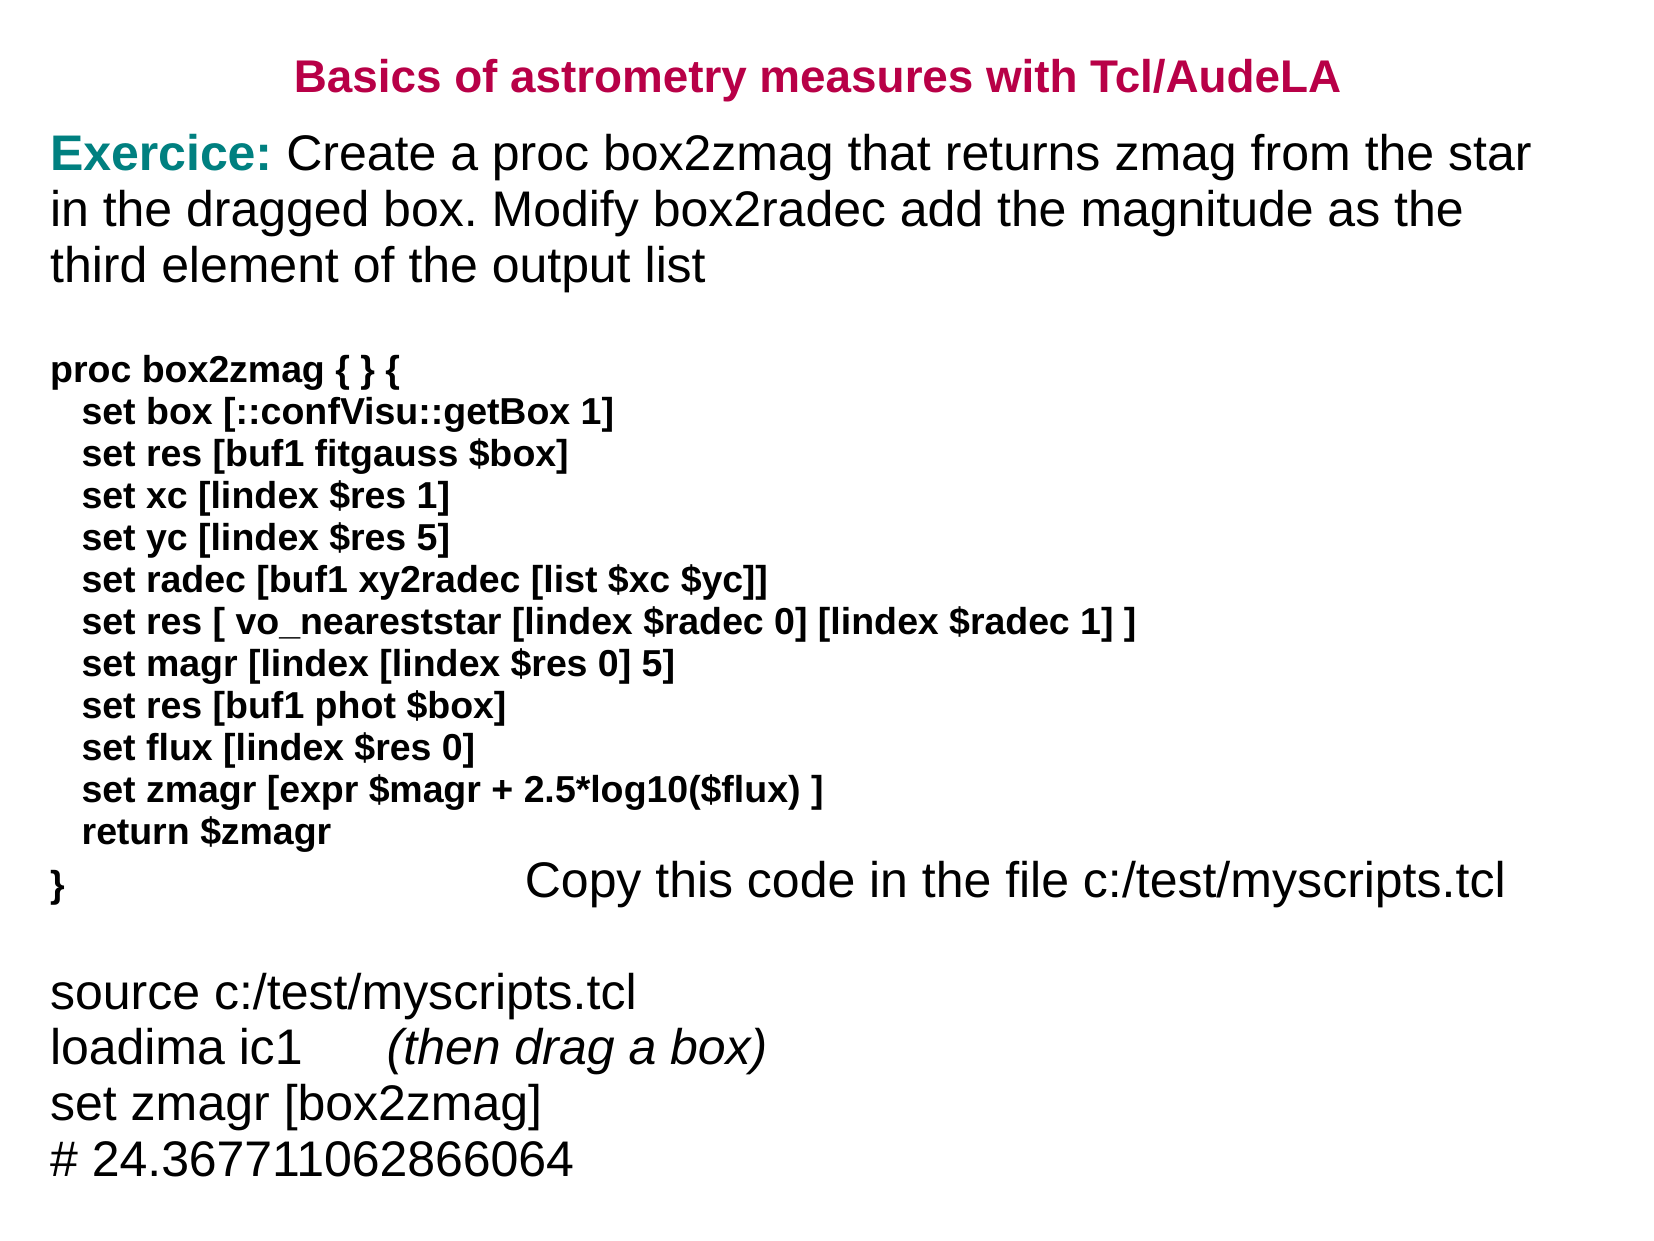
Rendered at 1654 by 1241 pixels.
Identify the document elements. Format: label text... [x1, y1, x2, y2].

text_box Basics of astrometry measures with Tcl/AudeLA [279, 43, 1357, 111]
text_box Exercice: Create a proc box2zmag that returns zmag from the star in the dragged box. Modify box2radec add the magnitude as the third element of the output list proc box2zmag { } { set box [::confVisu::getBox 1] set res [buf1 fitgauss $box] set xc [lindex $res 1] set yc [lindex $res 5] set radec [buf1 xy2radec [list $xc $yc]] set res [ vo_neareststar [lindex $radec 0] [lindex $radec 1] ] set magr [lindex [lindex $res 0] 5] set res [buf1 phot $box] set flux [lindex $res 0] set zmagr [expr $magr + 2.5*log10($flux) ] return $zmagr } Copy this code in the file c:/test/myscripts.tcl source c:/test/myscripts.tcl loadima ic1 (then drag a box) set zmagr [box2zmag] # 24.367711062866064 [35, 118, 1548, 1212]
